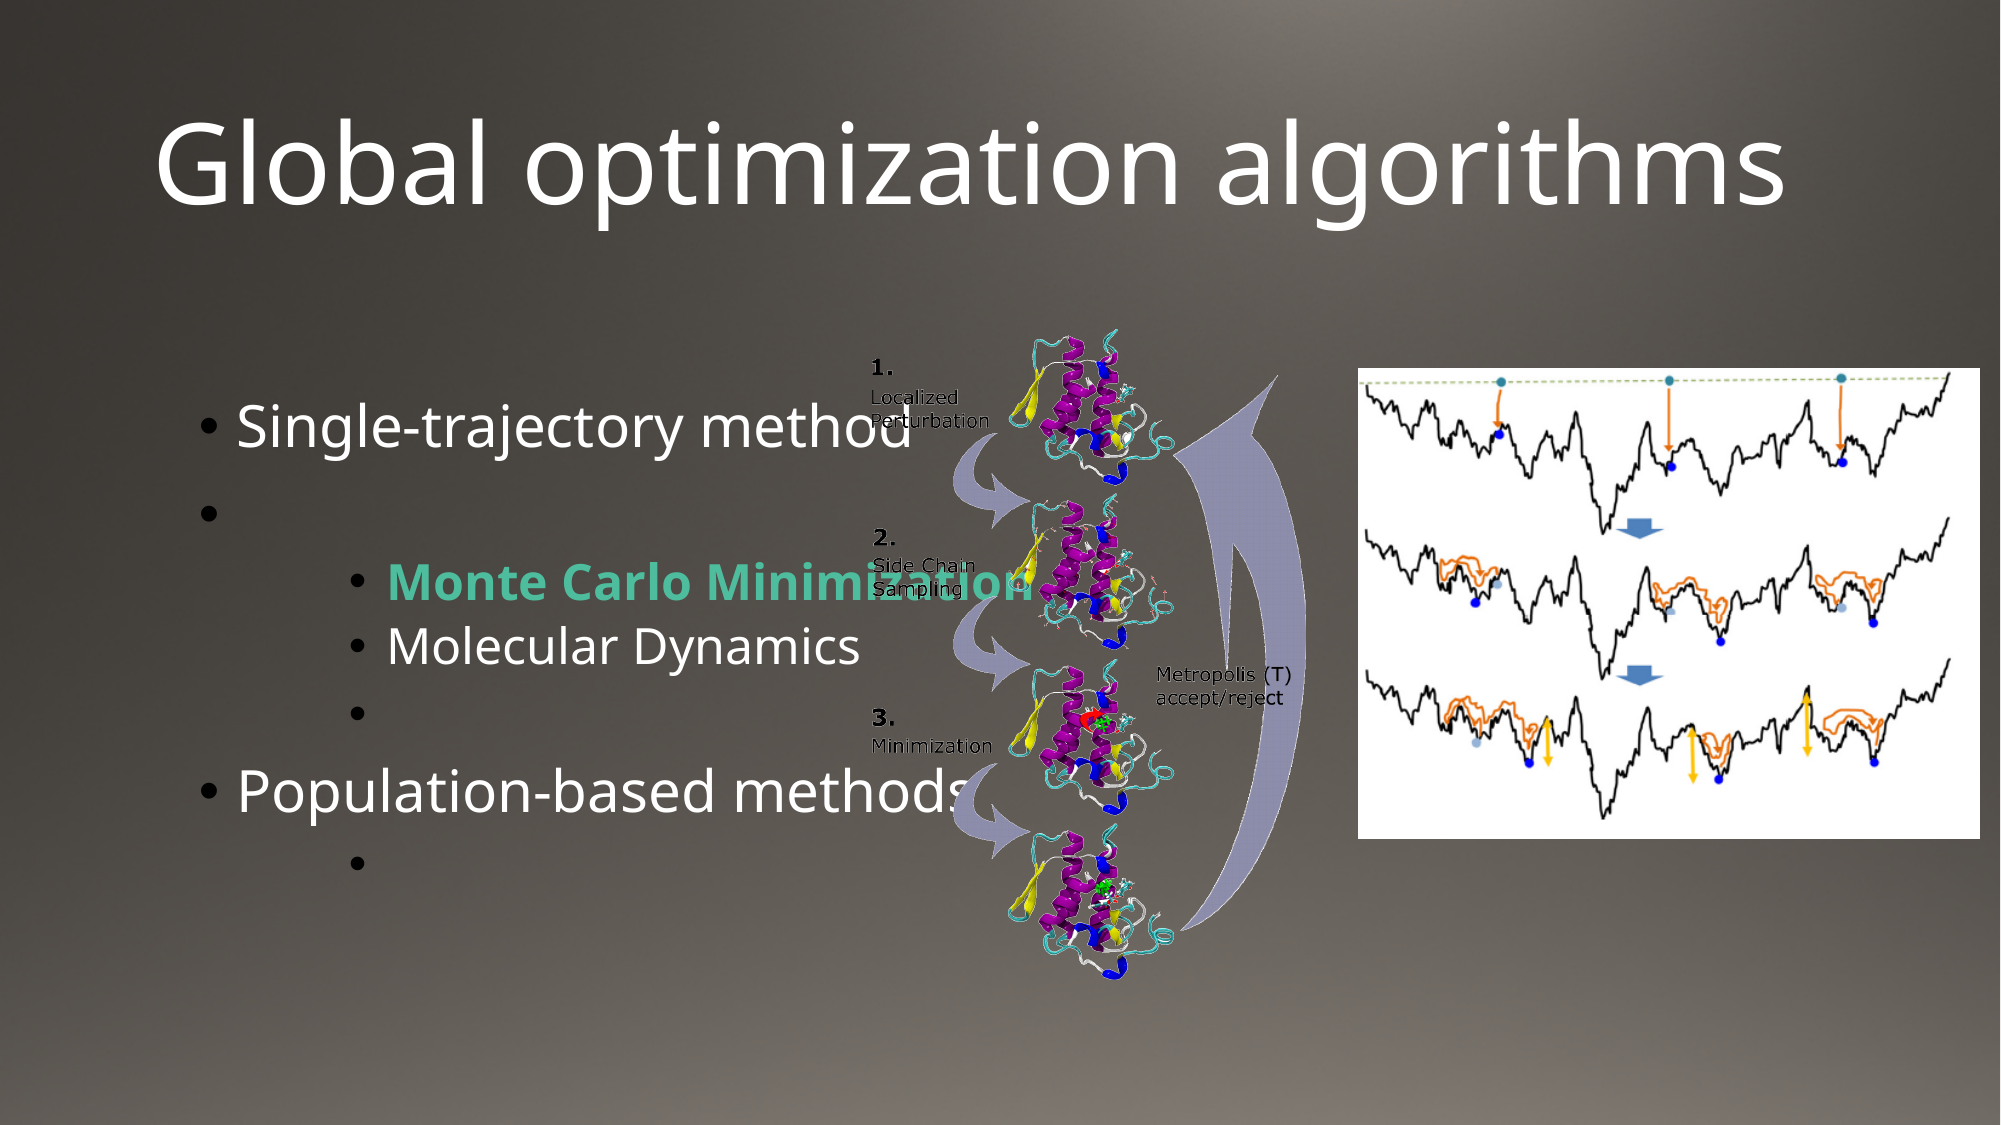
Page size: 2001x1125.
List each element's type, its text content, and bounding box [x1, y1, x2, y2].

picture [859, 326, 1321, 987]
list Single-trajectory method Monte Carlo Minimization Molecular Dynamics Population-based methods [183, 299, 1863, 1014]
picture [1358, 368, 1980, 839]
title Global optimization algorithms [137, 59, 1863, 278]
